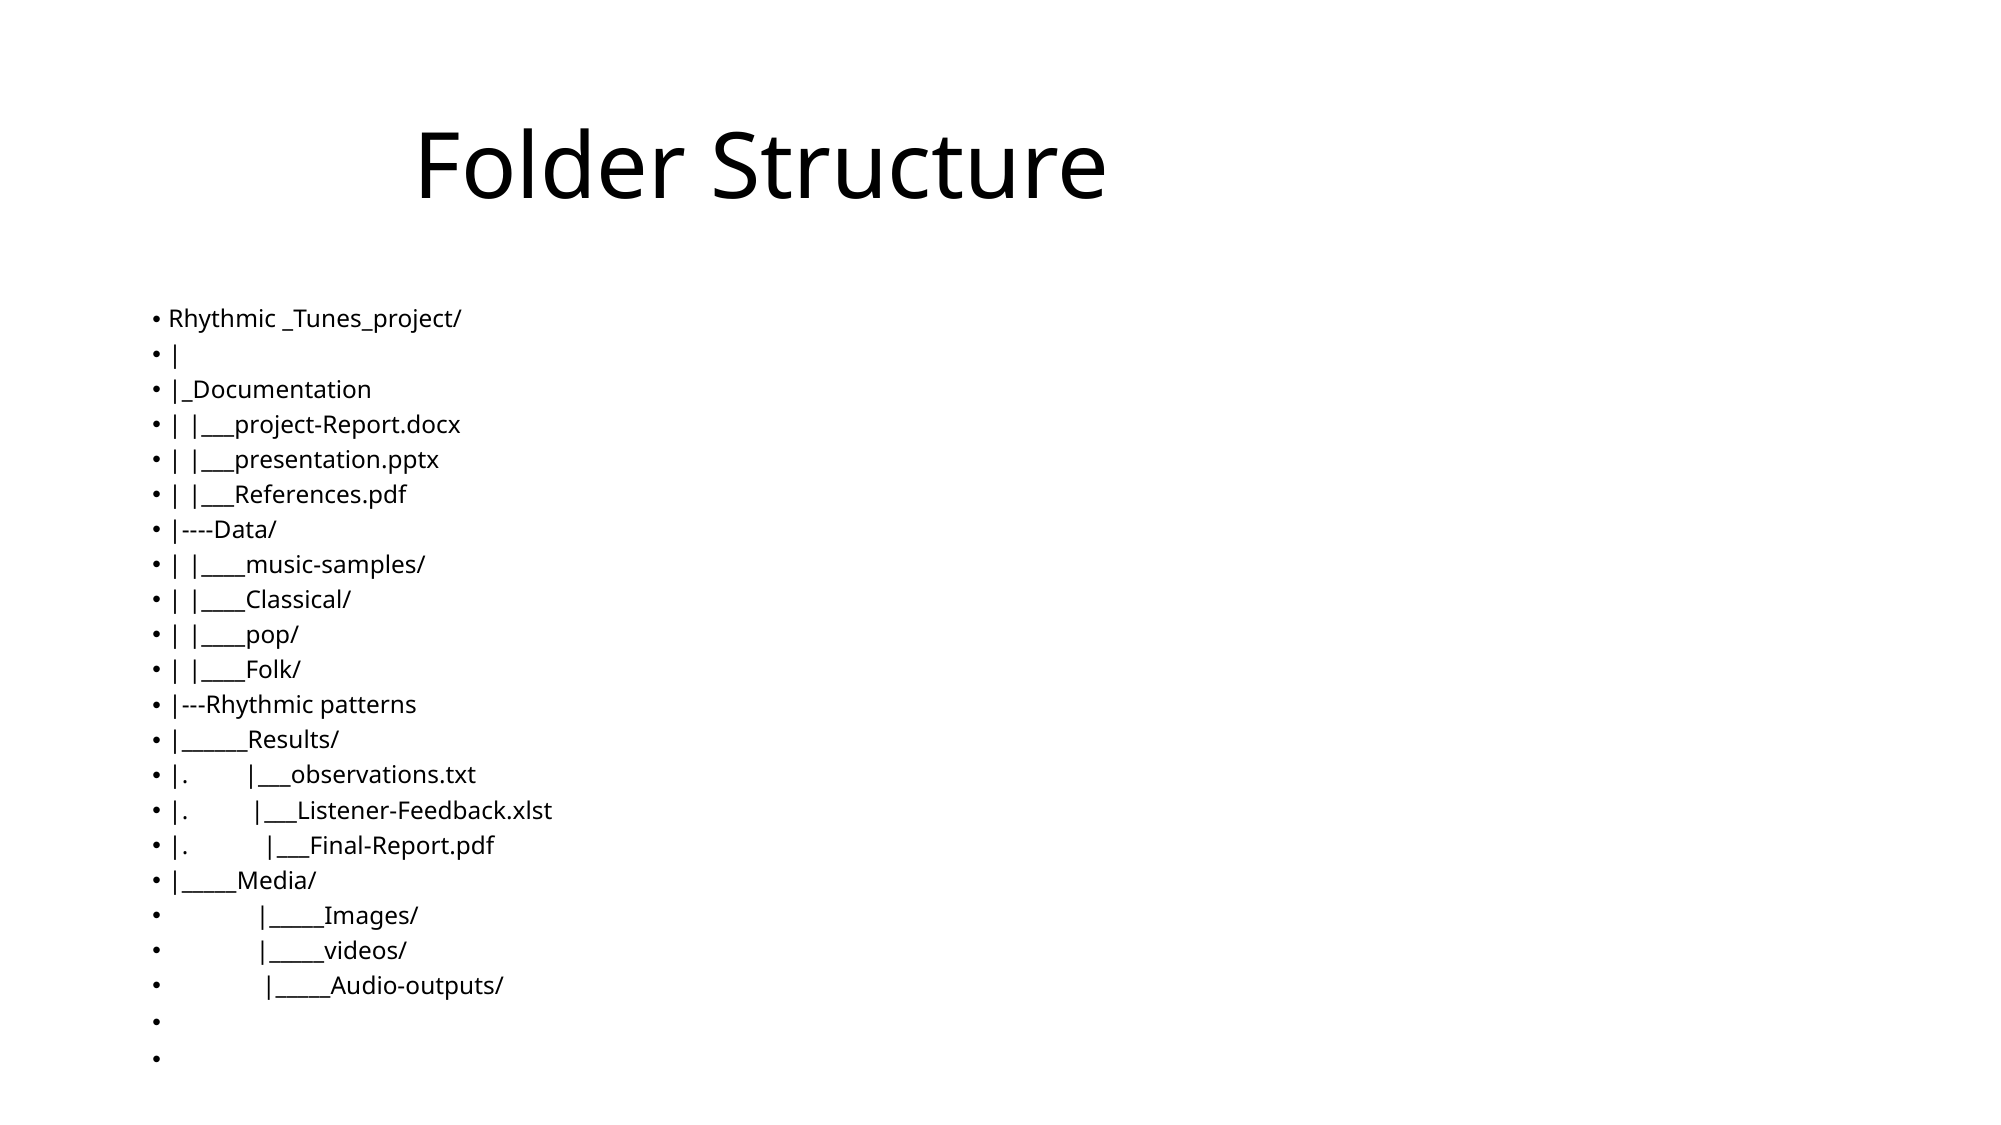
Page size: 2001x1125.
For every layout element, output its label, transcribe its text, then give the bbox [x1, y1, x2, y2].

list Rhythmic _Tunes_project/ | |_Documentation | |___project-Report.docx | |___presentation.pptx | |___References.pdf |----Data/ | |____music-samples/ | |____Classical/ | |____pop/ | |____Folk/ |---Rhythmic patterns |______Results/ |. |___observations.txt |. |___Listener-Feedback.xlst |. |___Final-Report.pdf |_____Media/ |_____Images/ |_____videos/ |_____Audio-outputs/ [137, 299, 1863, 1014]
title Folder Structure [137, 59, 1863, 278]
